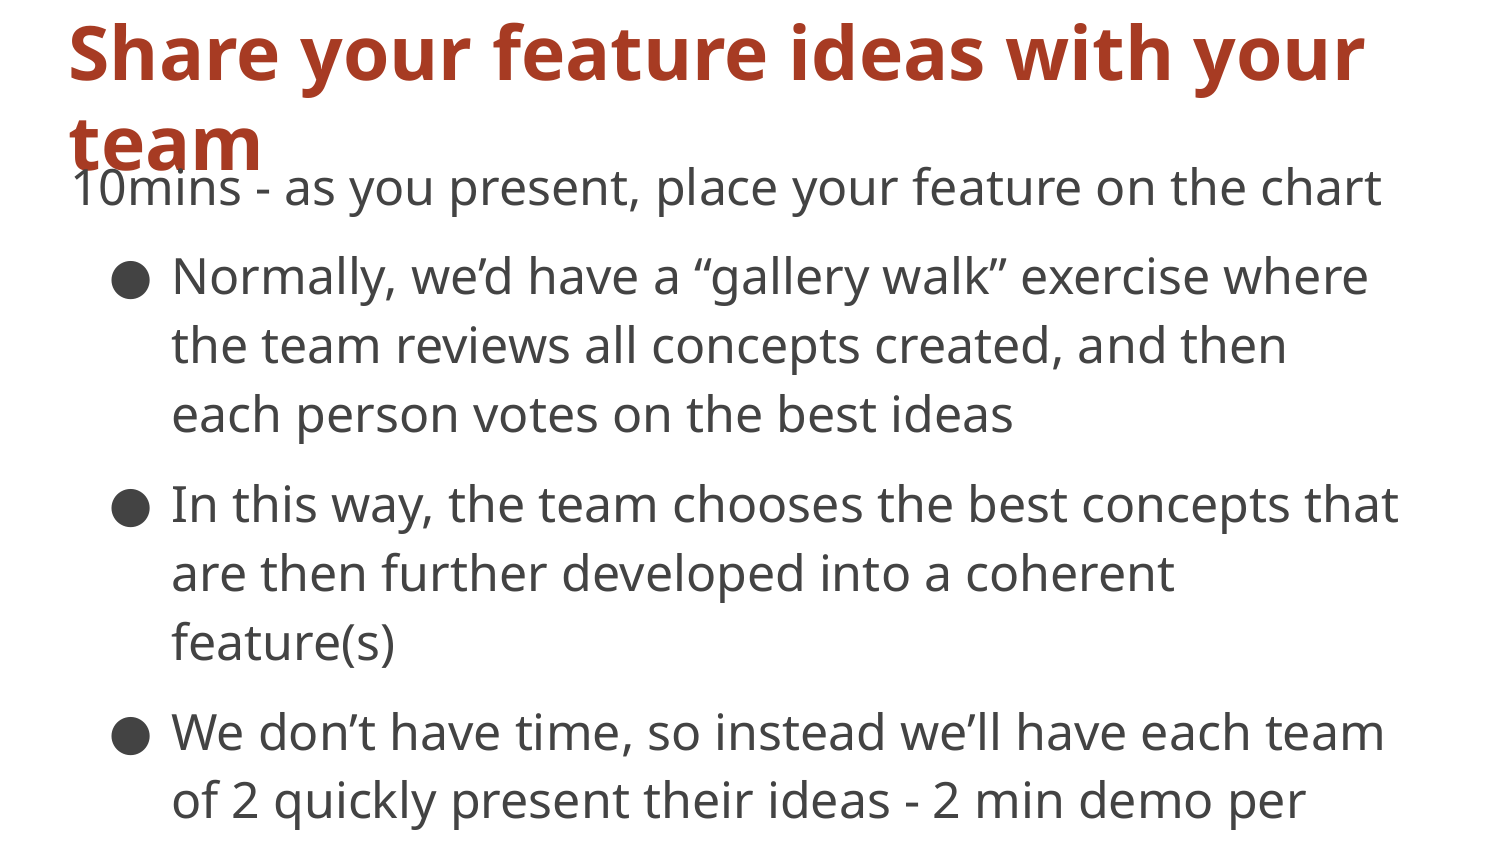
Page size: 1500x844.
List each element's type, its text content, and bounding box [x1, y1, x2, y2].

text_box Normally, we’d have a “gallery walk” exercise where the team reviews all concepts created, and then each person votes on the best ideas In this way, the team chooses the best concepts that are then further developed into a coherent feature(s) We don’t have time, so instead we’ll have each team of 2 quickly present their ideas - 2 min demo per feature [81, 227, 1419, 454]
text_box Share your feature ideas with your team [53, 39, 1466, 152]
text_box 10mins - as you present, place your feature on the chart [55, 135, 1419, 227]
